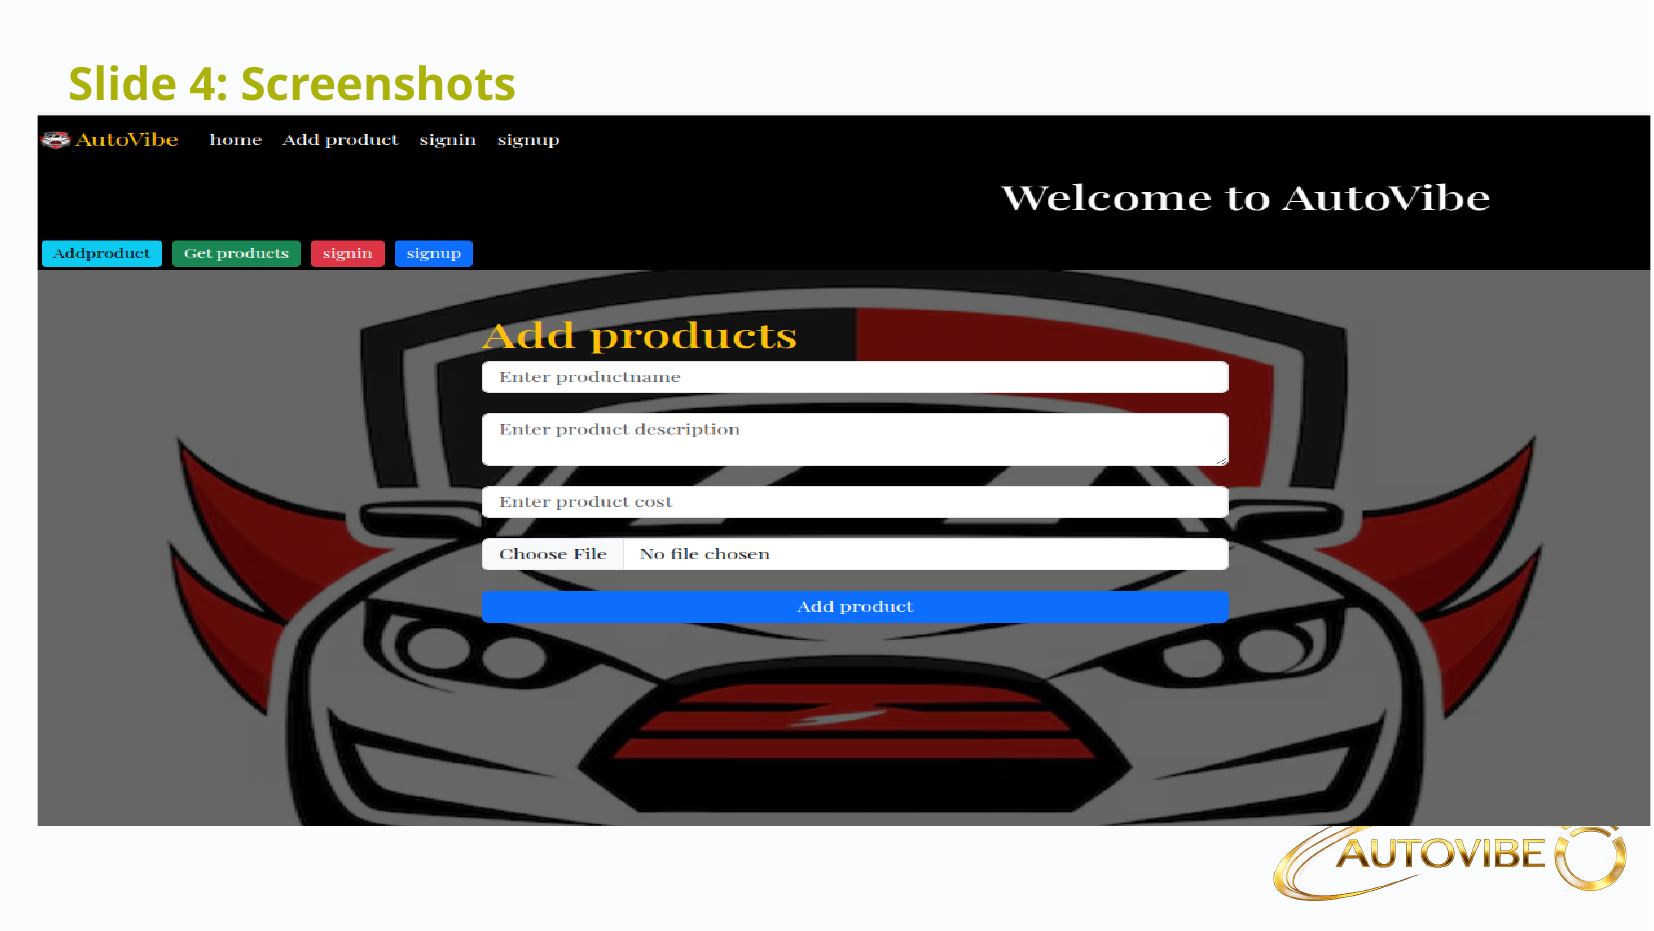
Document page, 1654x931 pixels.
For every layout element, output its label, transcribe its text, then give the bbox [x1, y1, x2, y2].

text_box Slide 4: Screenshots [53, 44, 1201, 112]
picture [37, 112, 1651, 926]
